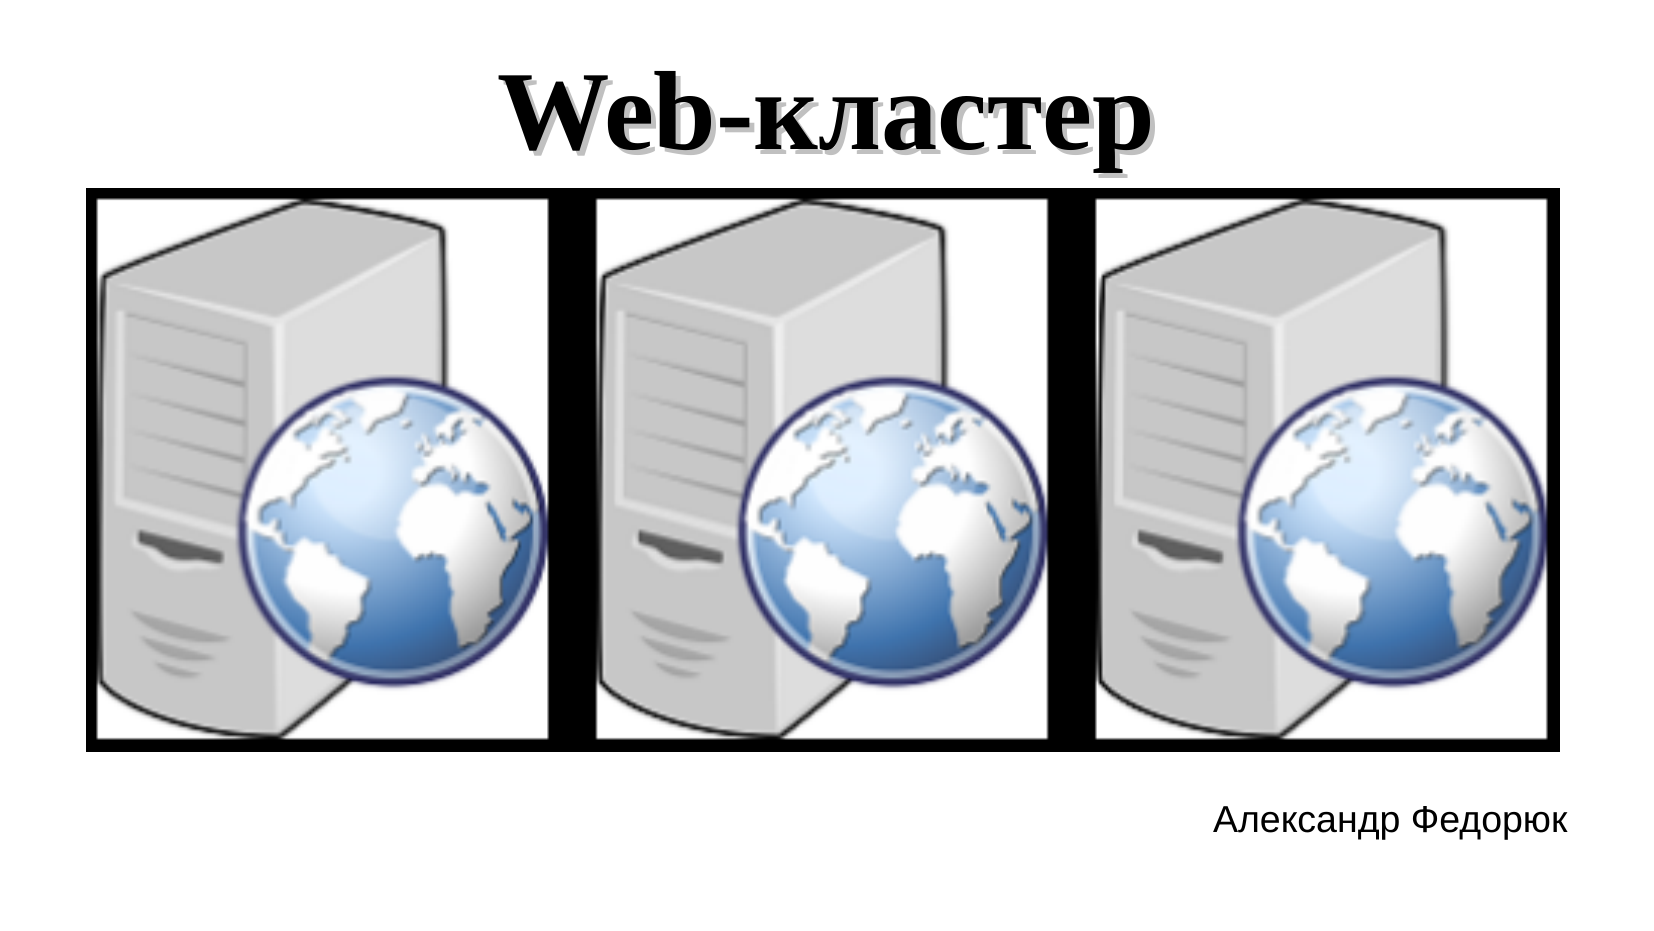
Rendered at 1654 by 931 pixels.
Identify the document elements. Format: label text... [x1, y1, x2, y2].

picture [86, 188, 1560, 752]
title Web-кластер [82, 33, 1571, 189]
text_box Александр Федорюк [1192, 791, 1583, 849]
